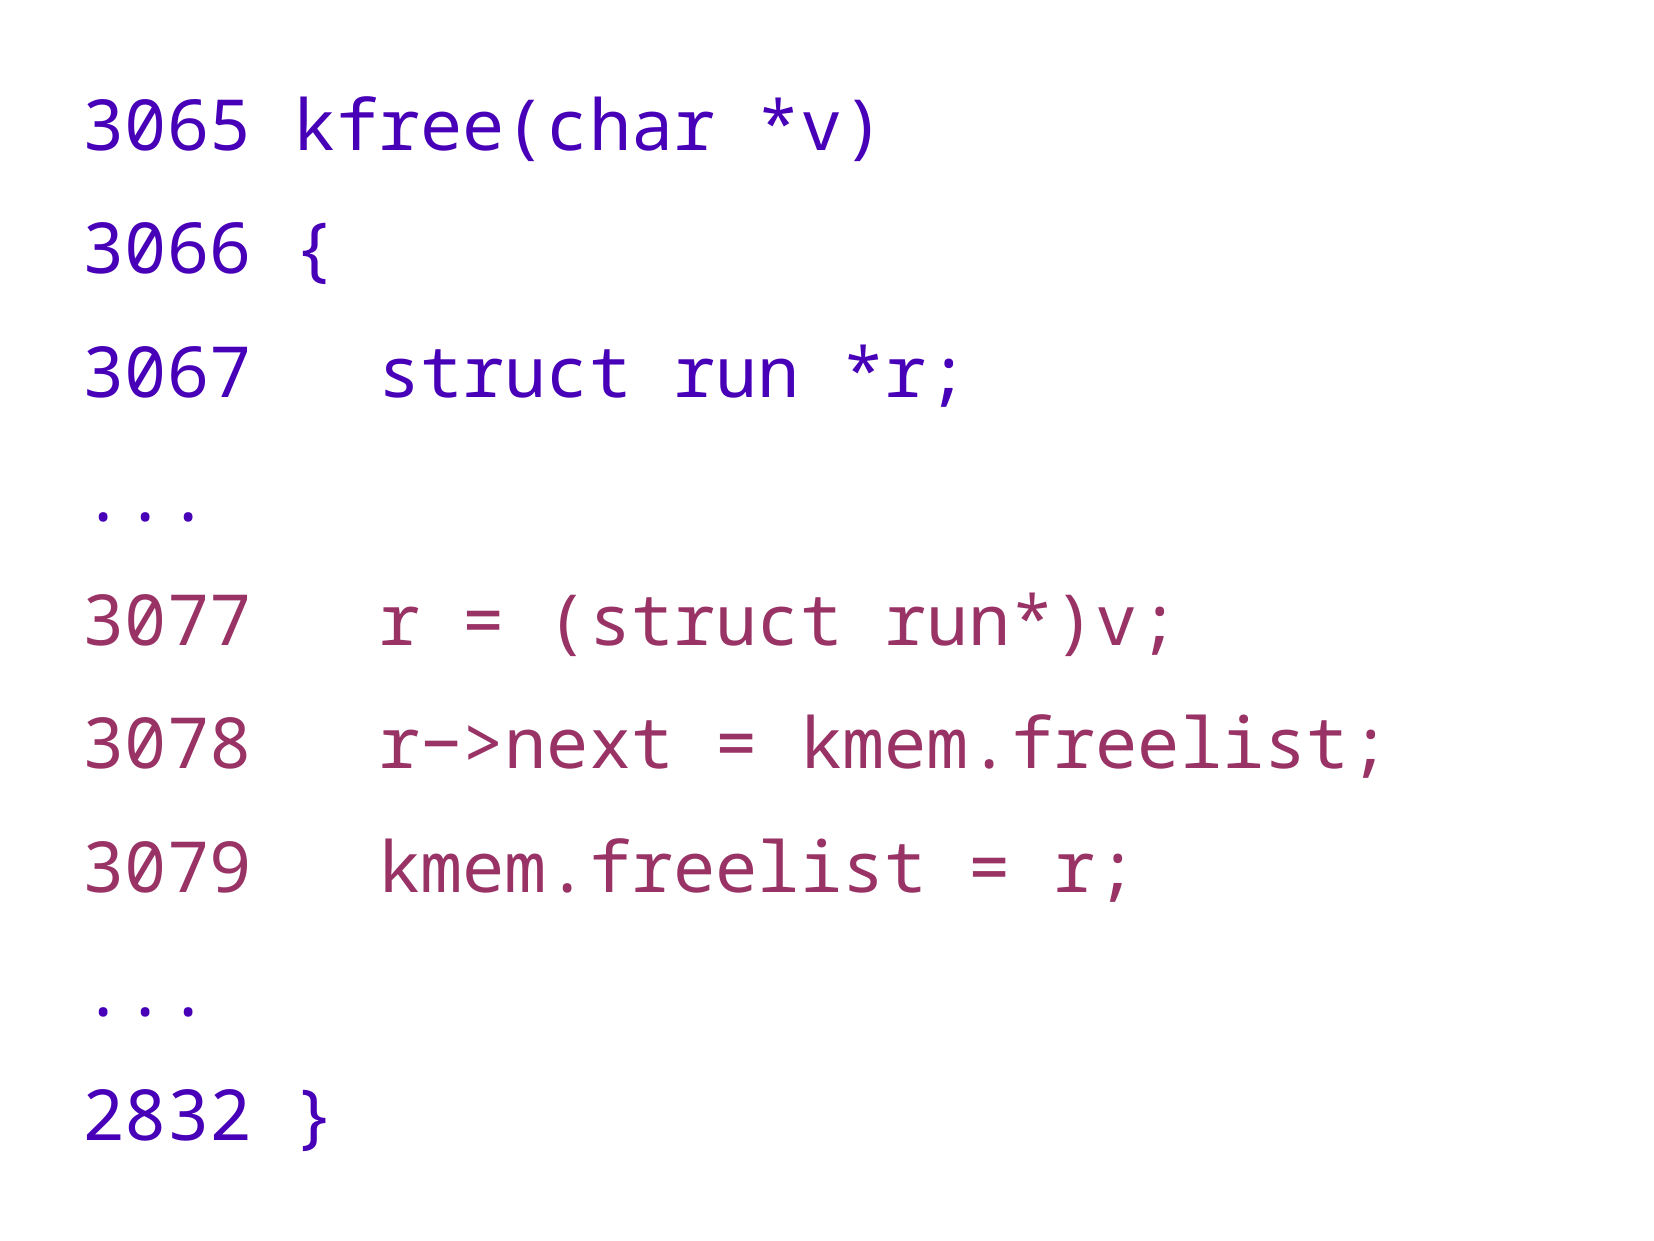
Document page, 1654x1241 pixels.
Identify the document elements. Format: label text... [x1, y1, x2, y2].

list 3065 kfree(char *v) 3066 { 3067 struct run *r; ... 3077 r = (struct run*)v; 3078 r−>next = kmem.freelist; 3079 kmem.freelist = r; ... 2832 } [82, 75, 1571, 1163]
